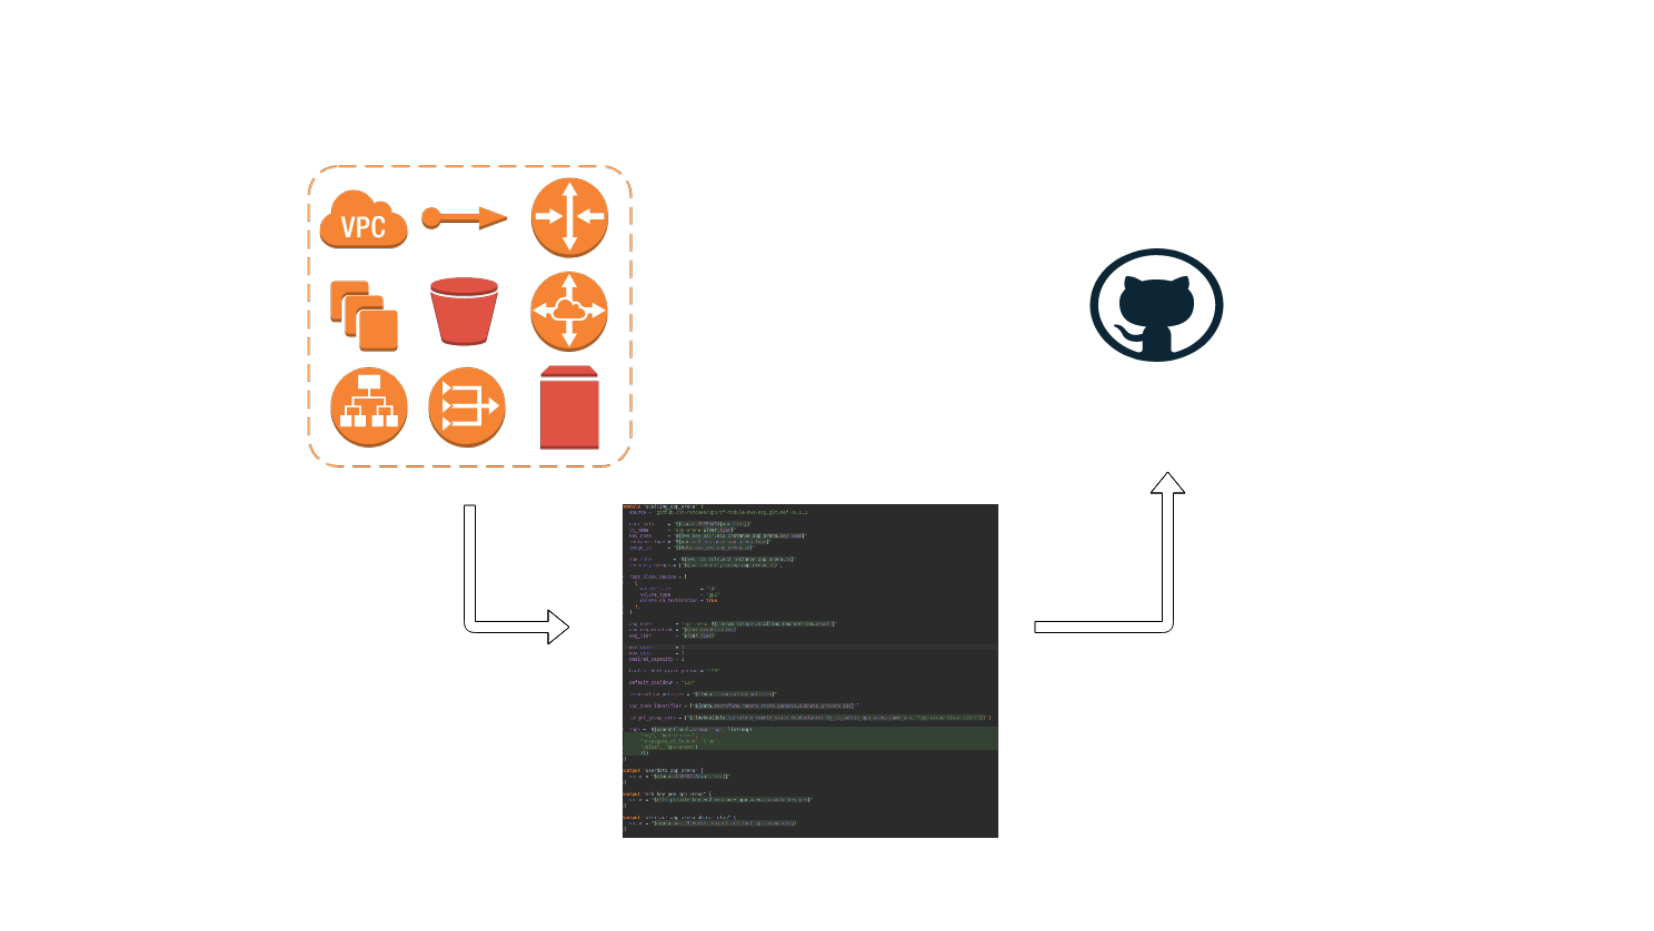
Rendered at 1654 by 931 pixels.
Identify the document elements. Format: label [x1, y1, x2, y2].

picture [307, 165, 1224, 839]
